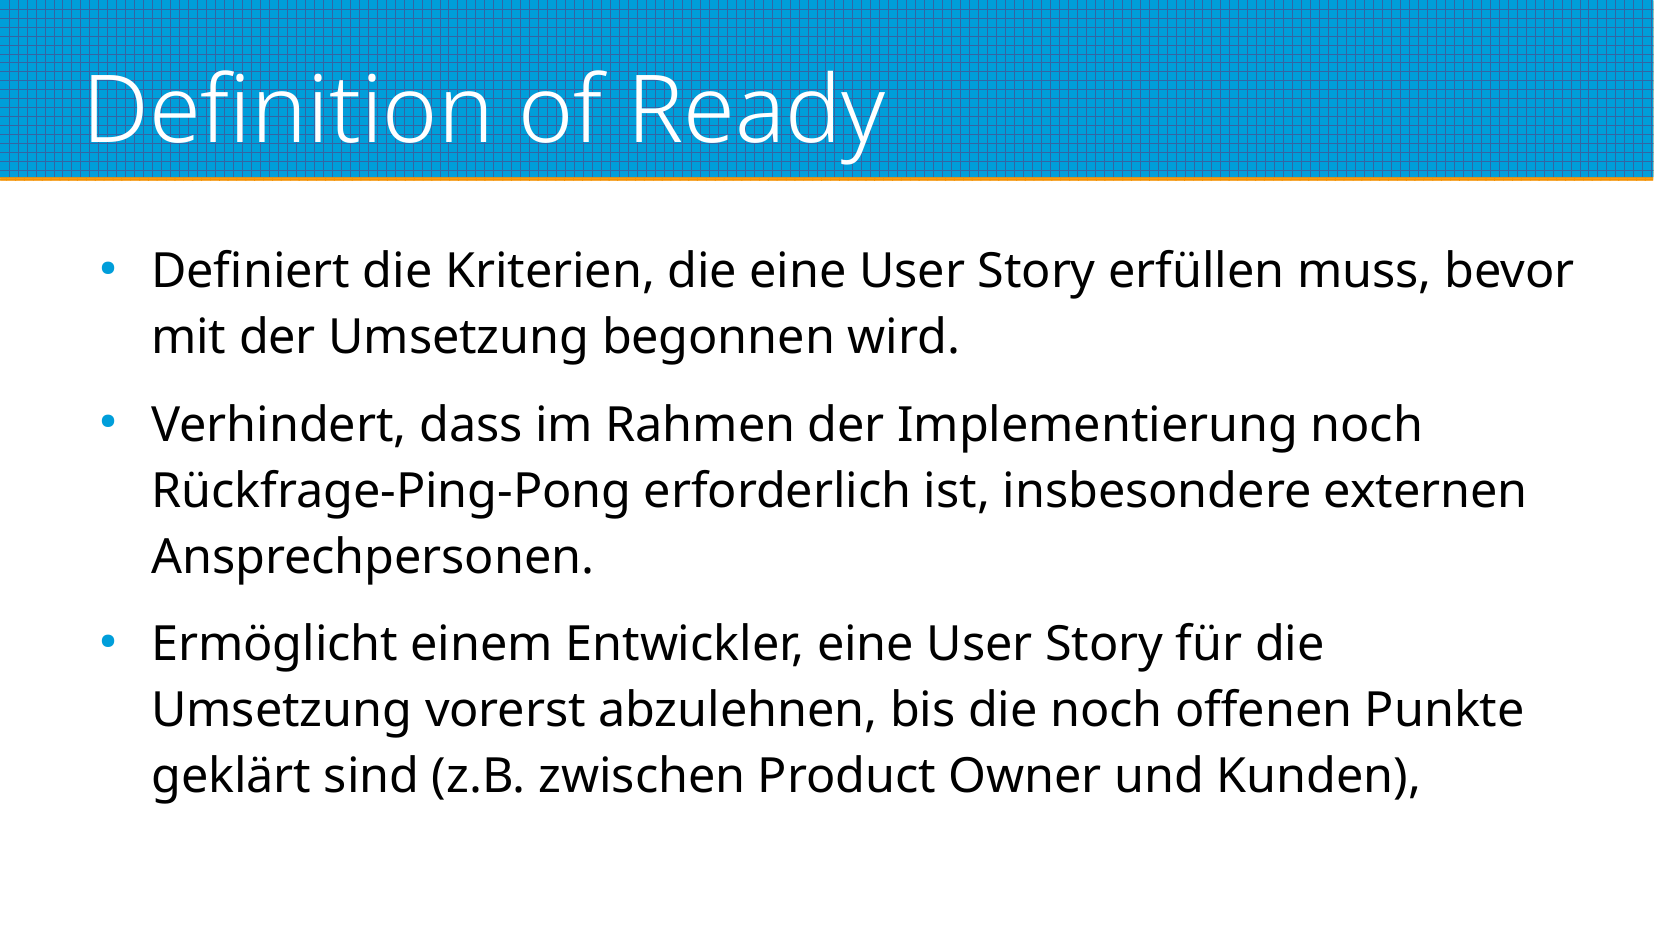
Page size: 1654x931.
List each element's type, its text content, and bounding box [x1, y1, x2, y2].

title Definition of Ready [82, 14, 1571, 171]
list Definiert die Kriterien, die eine User Story erfüllen muss, bevor mit der Umsetzung begonnen wird. Verhindert, dass im Rahmen der Implementierung noch Rückfrage-Ping-Pong erforderlich ist, insbesondere externen Ansprechpersonen. Ermöglicht einem Entwickler, eine User Story für die Umsetzung vorerst abzulehnen, bis die noch offenen Punkte geklärt sind (z.B. zwischen Product Owner und Kunden), [82, 236, 1595, 811]
